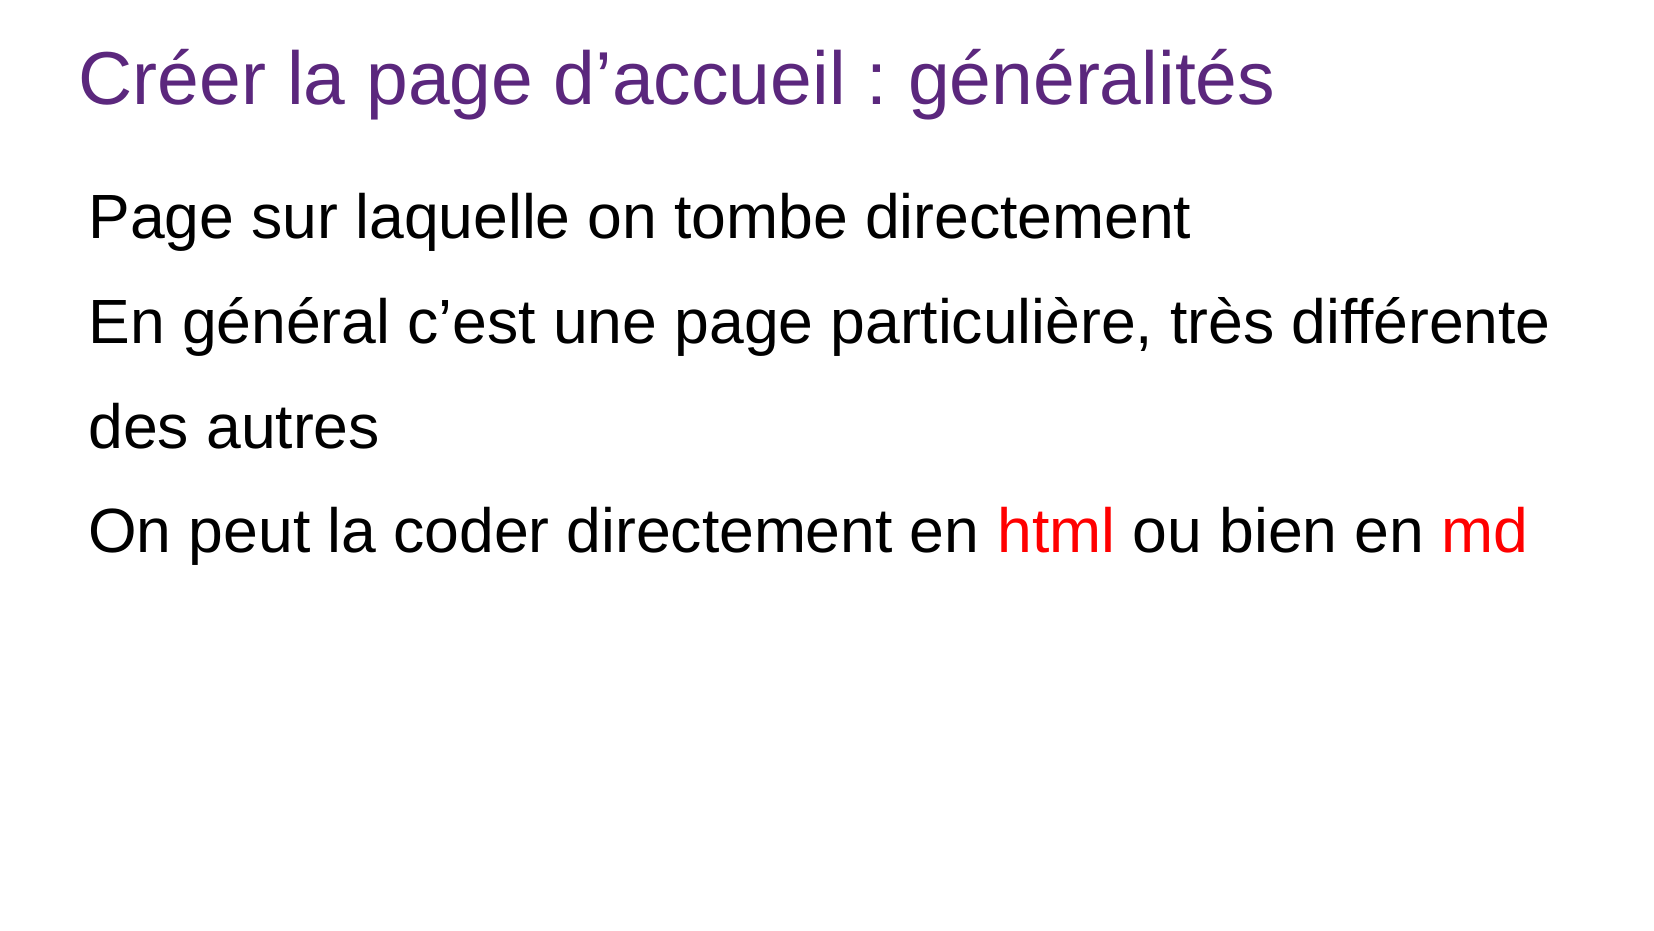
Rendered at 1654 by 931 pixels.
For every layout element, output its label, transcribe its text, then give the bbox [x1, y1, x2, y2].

title Créer la page d’accueil : généralités [78, 36, 1556, 148]
text_box Page sur laquelle on tombe directement En général c’est une page particulière, très différente des autres On peut la coder directement en html ou bien en md [88, 147, 1577, 798]
